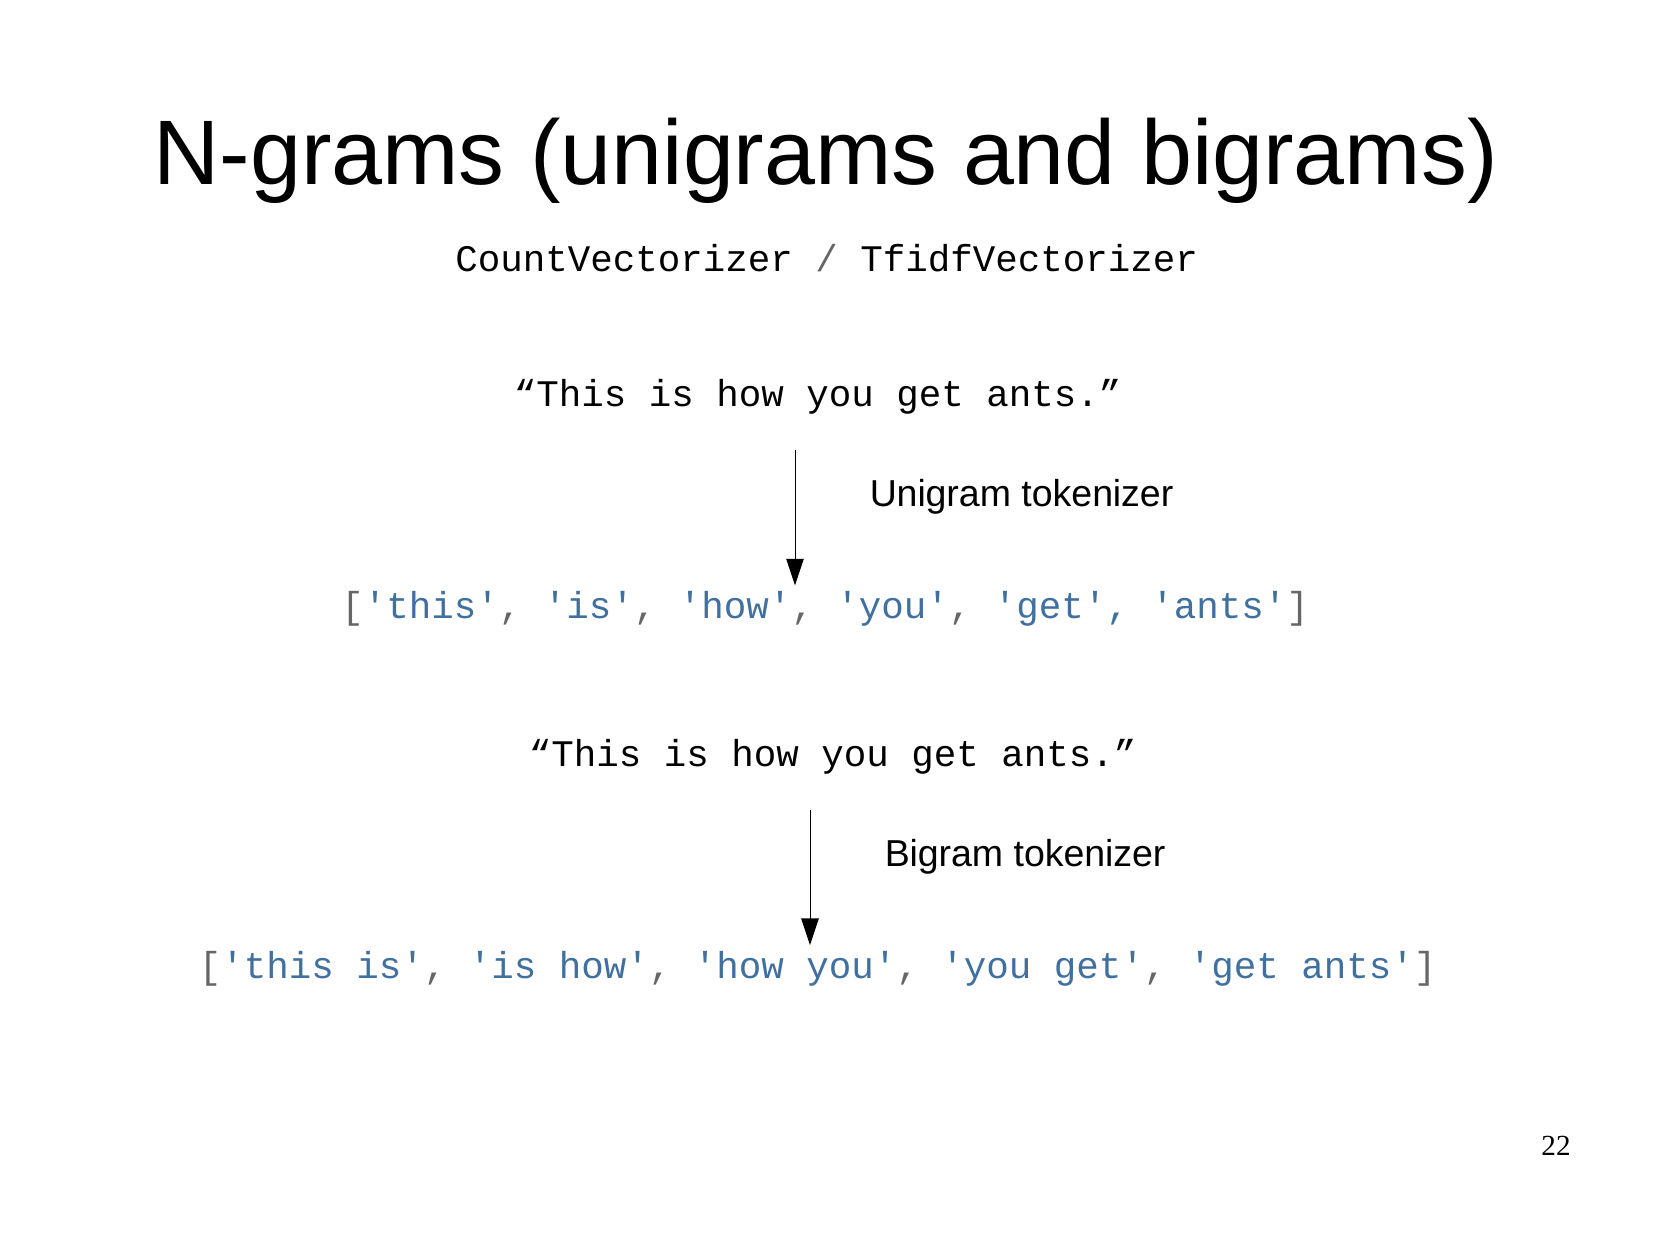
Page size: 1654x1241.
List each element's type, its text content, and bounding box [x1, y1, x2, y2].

title N-grams (unigrams and bigrams) [82, 49, 1571, 257]
text_box ['this', 'is', 'how', 'you', 'get', 'ants'] [315, 587, 1336, 631]
text_box Bigram tokenizer [870, 825, 1306, 924]
text_box Unigram tokenizer [855, 465, 1291, 565]
text_box “This is how you get ants.” [480, 735, 1186, 778]
text_box CountVectorizer / TfidfVectorizer [455, 240, 1199, 283]
text_box “This is how you get ants.” [465, 375, 1171, 419]
text_box ['this is', 'is how', 'how you', 'you get', 'get ants'] [165, 947, 1471, 1033]
